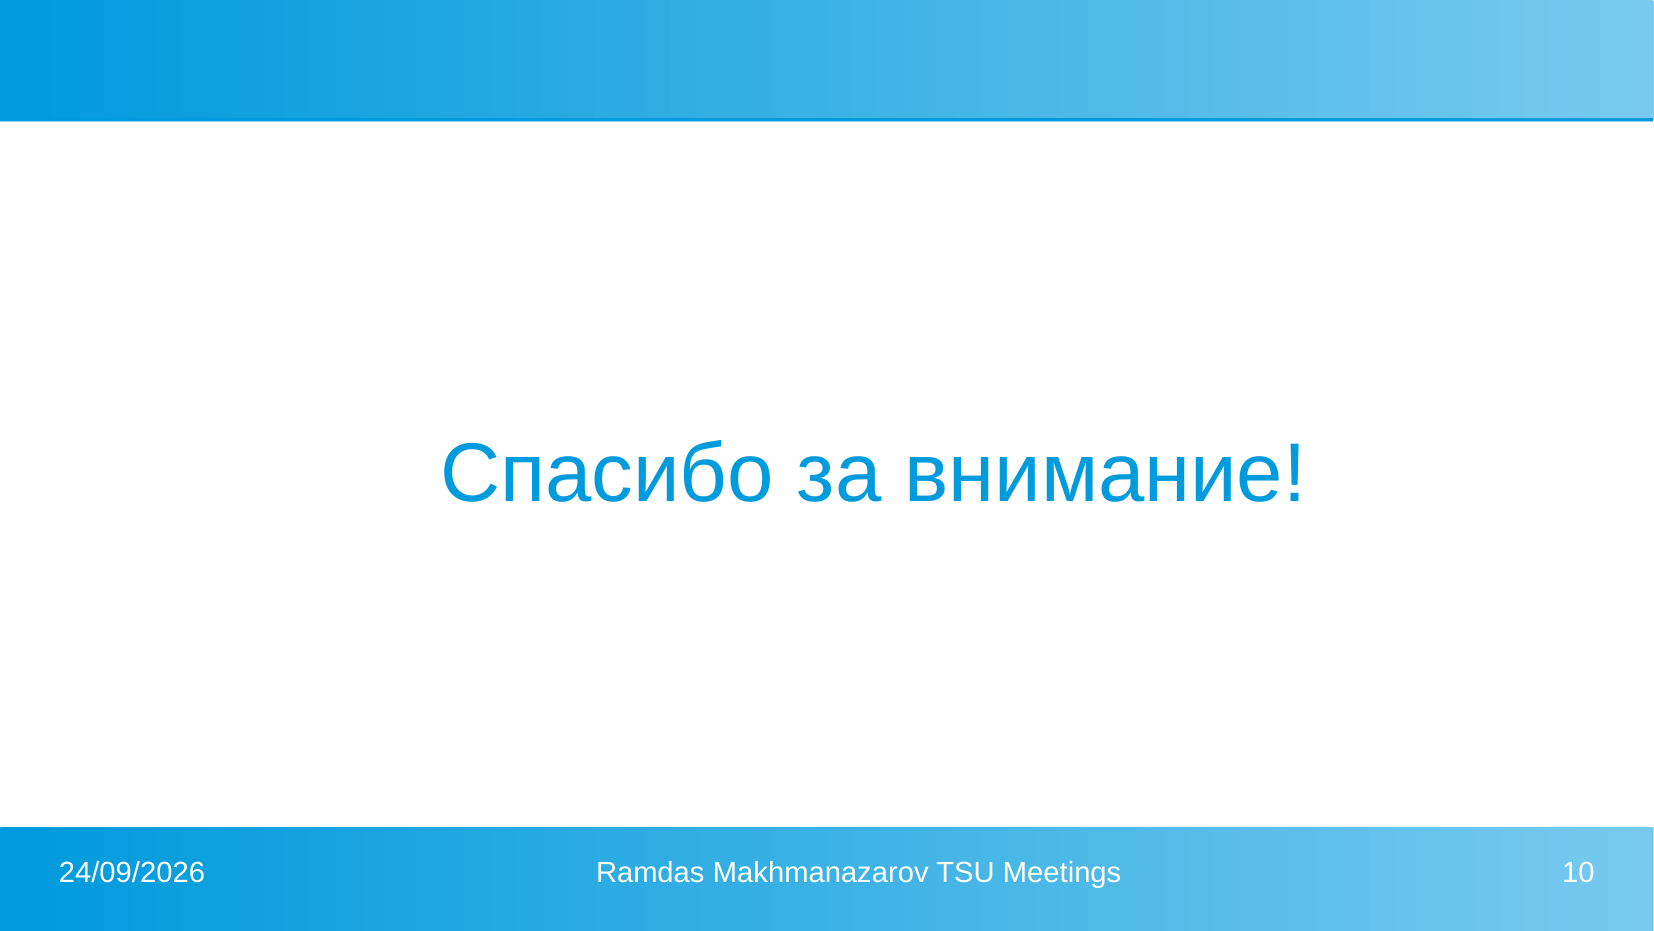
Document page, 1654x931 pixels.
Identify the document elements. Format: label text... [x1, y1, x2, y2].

list Спасибо за внимание! [59, 177, 1595, 768]
